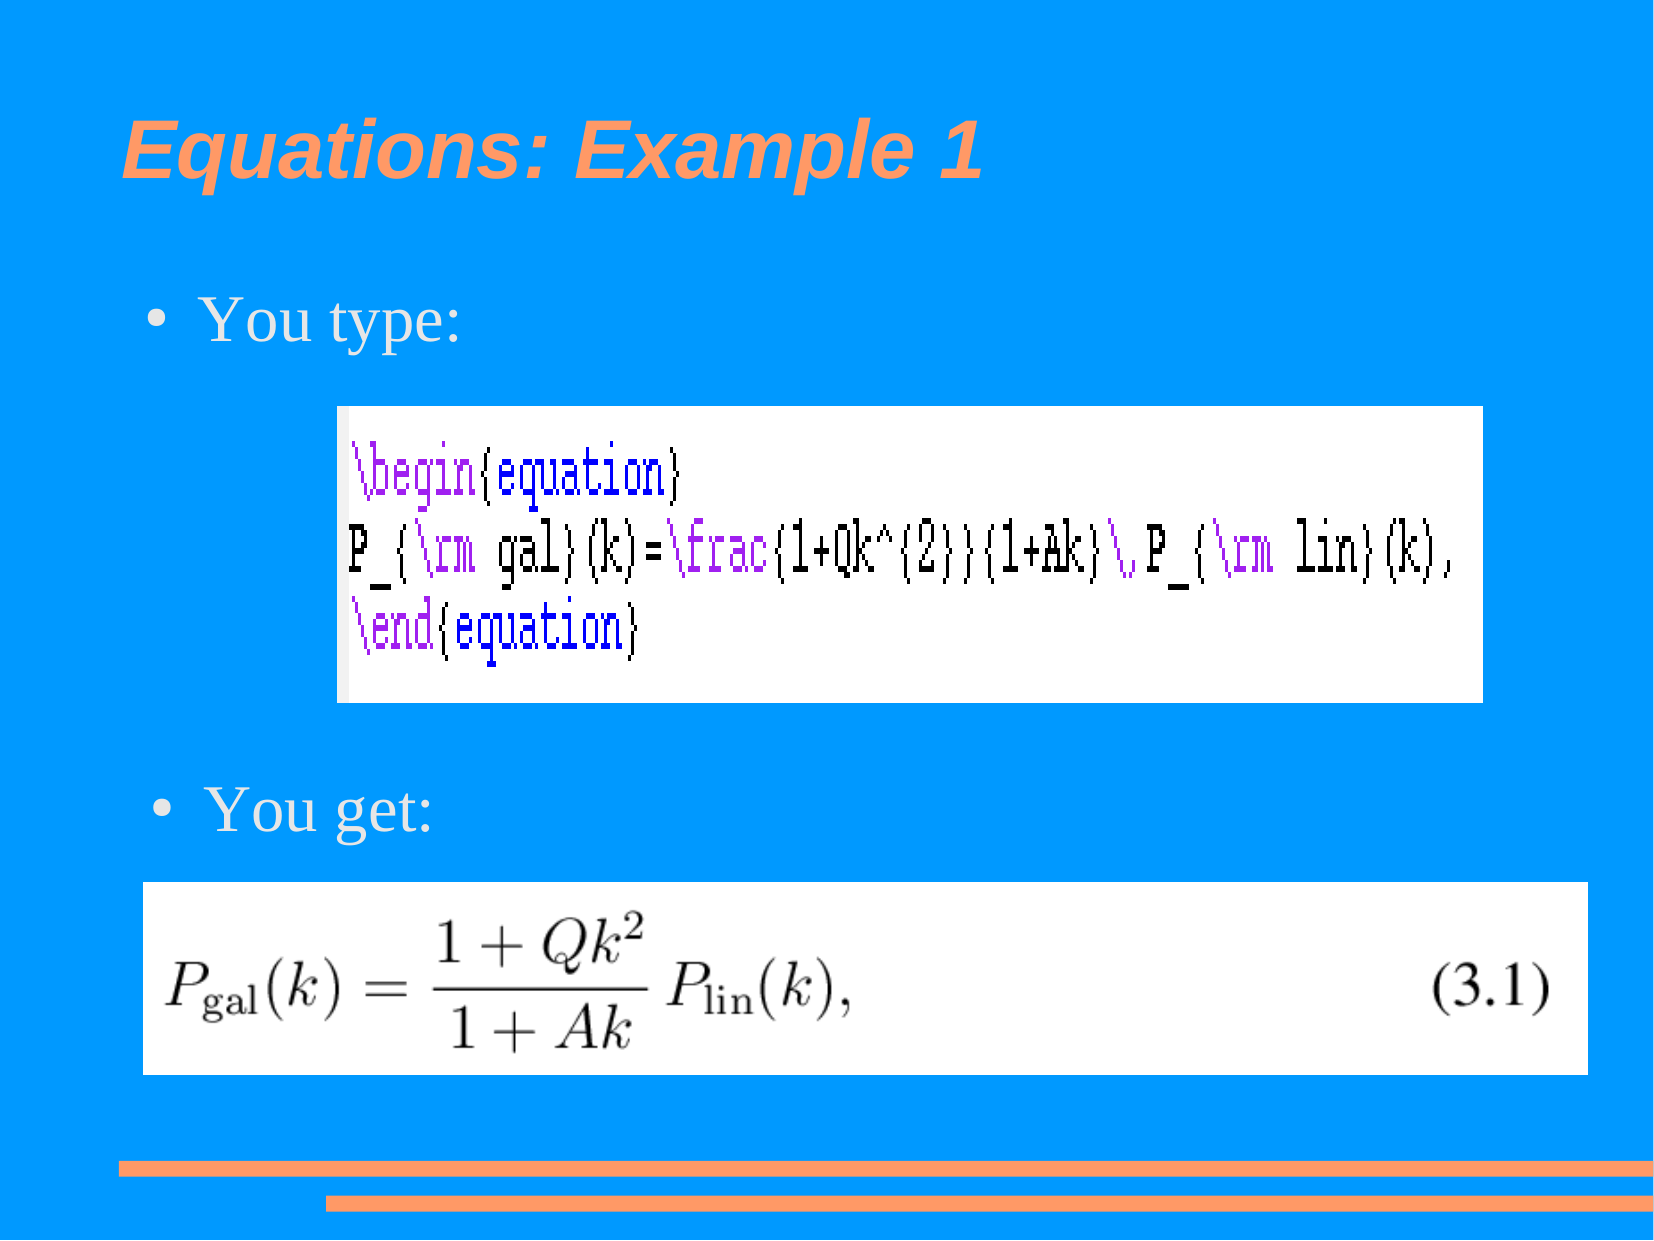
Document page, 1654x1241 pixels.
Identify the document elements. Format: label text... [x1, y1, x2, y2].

list You get: [132, 772, 1309, 861]
picture [143, 882, 1588, 1075]
title Equations: Example 1 [121, 46, 1534, 254]
list You type: [126, 282, 1303, 371]
picture [337, 406, 1483, 703]
